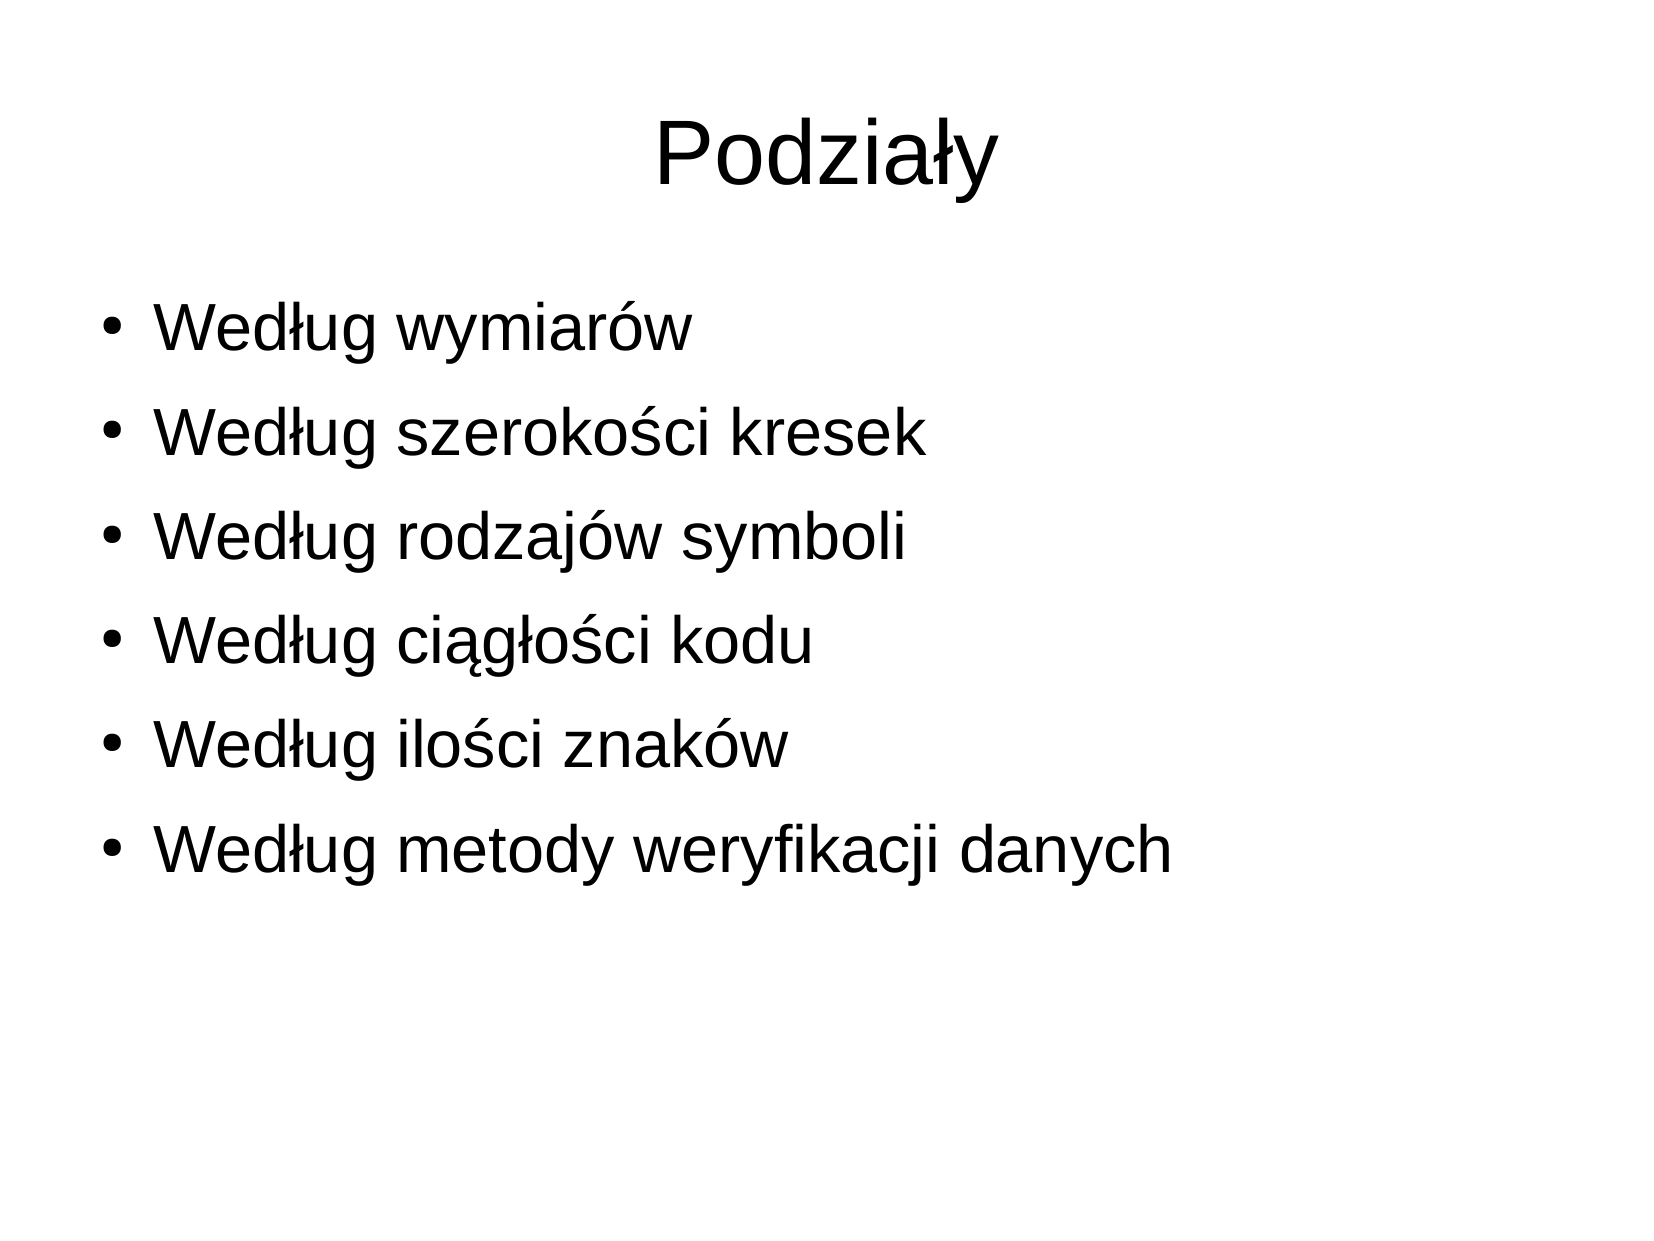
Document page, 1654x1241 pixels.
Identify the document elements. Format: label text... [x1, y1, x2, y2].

list Według wymiarów Według szerokości kresek Według rodzajów symboli Według ciągłości kodu Według ilości znaków Według metody weryfikacji danych [82, 290, 1571, 1010]
title Podziały [82, 49, 1571, 257]
